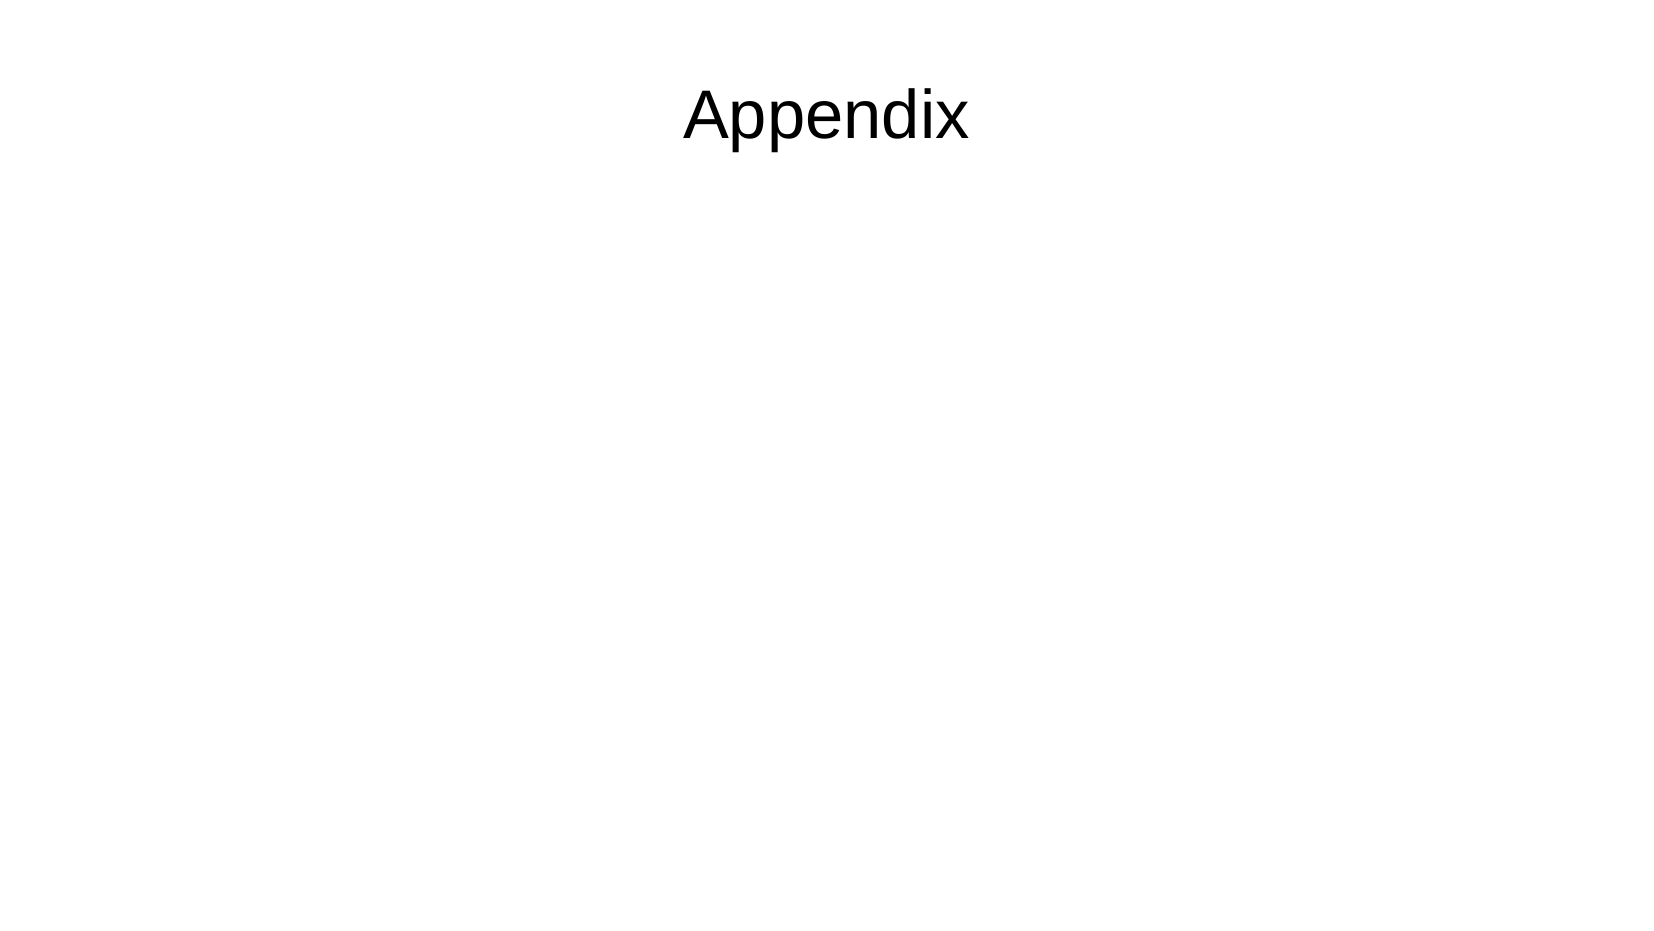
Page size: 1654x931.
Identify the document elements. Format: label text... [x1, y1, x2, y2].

title Appendix [82, 37, 1571, 193]
